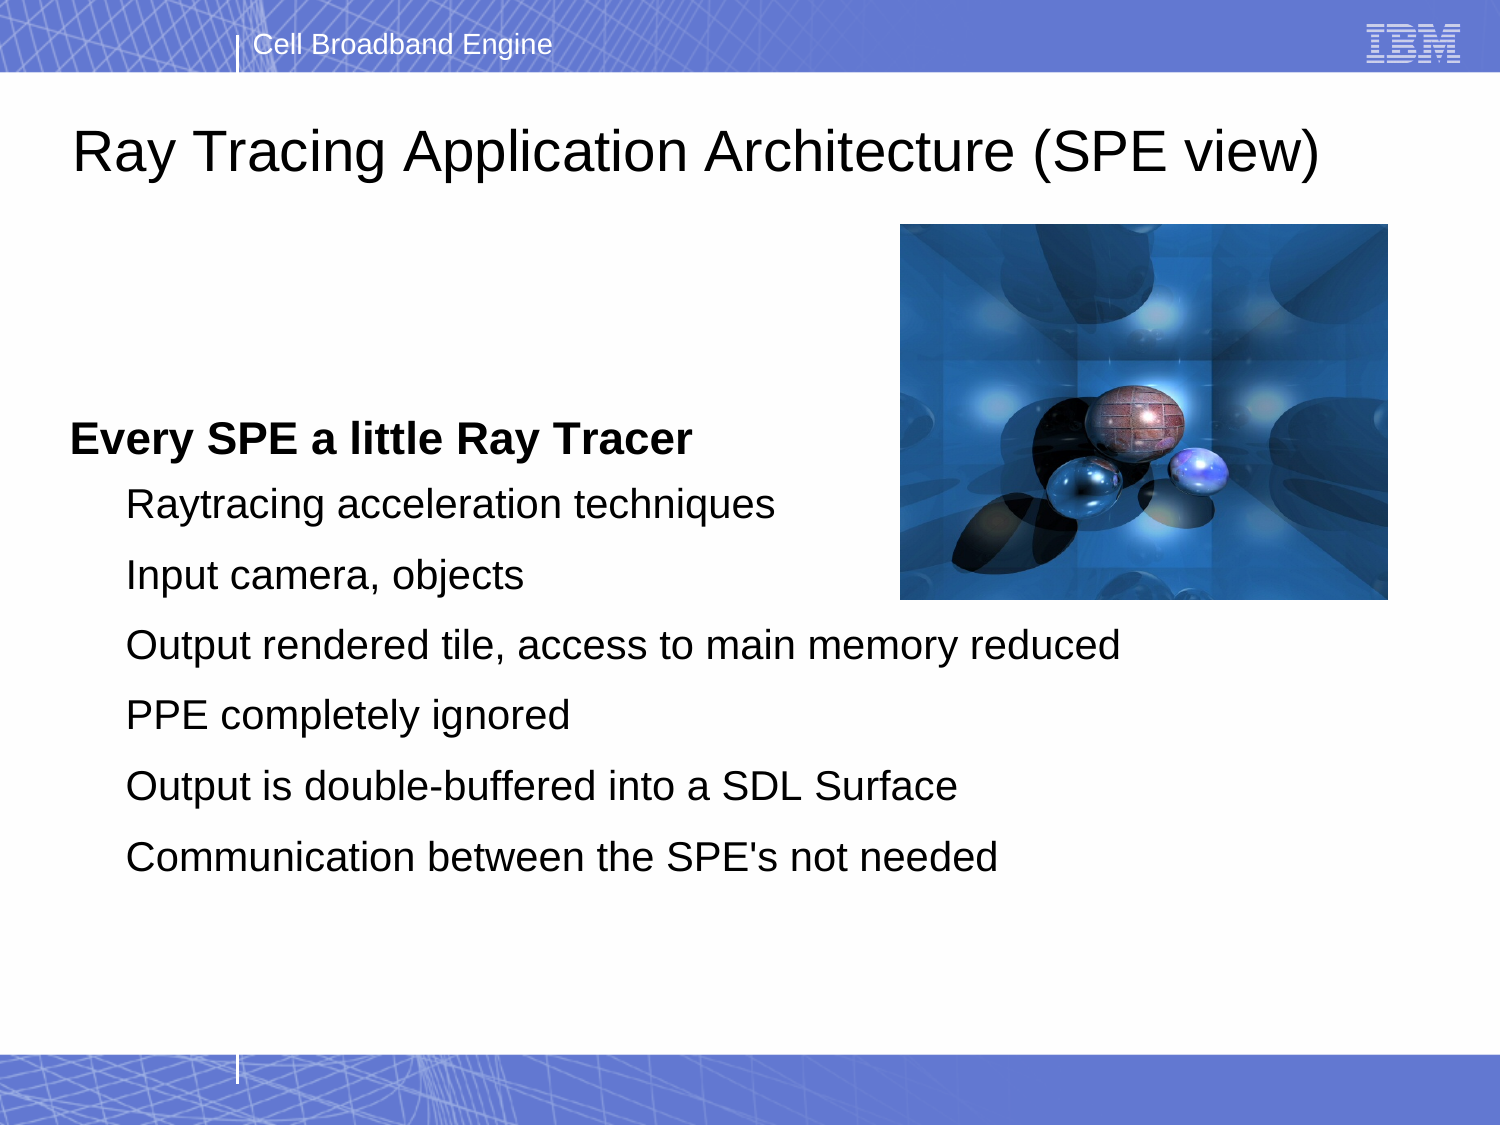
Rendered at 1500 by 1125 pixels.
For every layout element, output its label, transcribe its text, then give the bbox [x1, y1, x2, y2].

picture [900, 224, 1388, 601]
list Every SPE a little Ray Tracer Raytracing acceleration techniques Input camera, objects Output rendered tile, access to main memory reduced PPE completely ignored Output is double-buffered into a SDL Surface Communication between the SPE's not needed [69, 409, 1276, 1051]
title Ray Tracing Application Architecture (SPE view) [72, 112, 1426, 258]
picture [1366, 24, 1462, 63]
